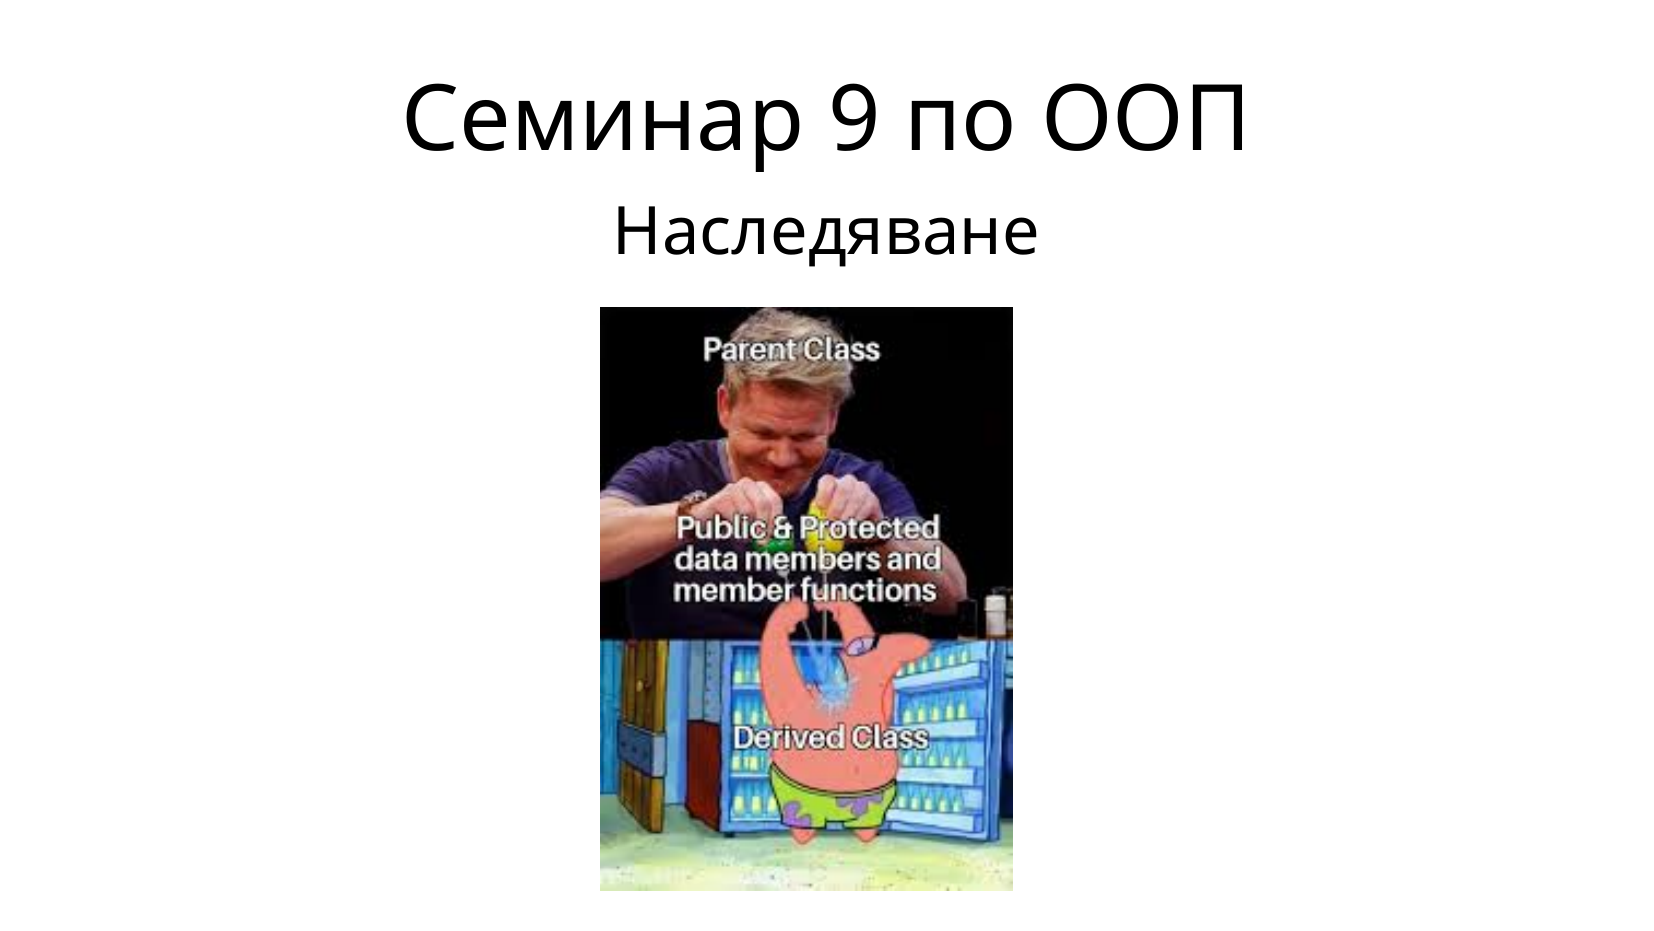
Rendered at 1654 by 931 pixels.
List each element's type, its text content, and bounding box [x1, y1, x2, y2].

picture [600, 307, 1013, 891]
title Семинар 9 по ООП [82, 37, 1571, 150]
subtitle Наследяване [82, 150, 1571, 308]
